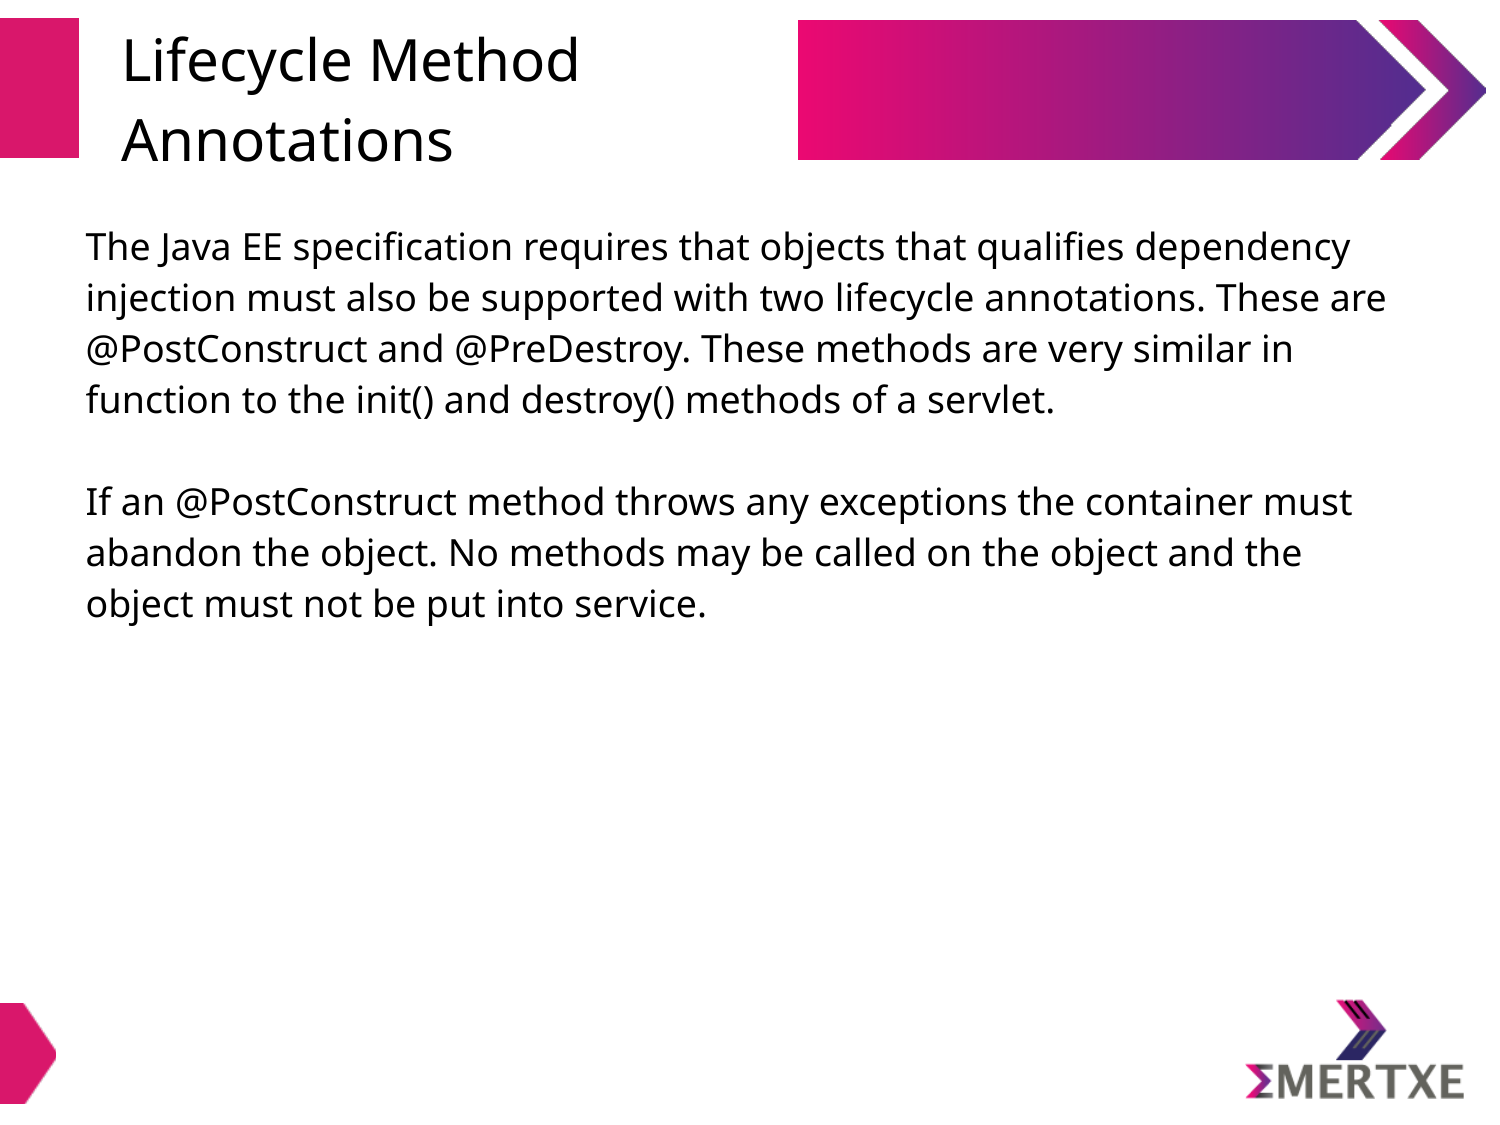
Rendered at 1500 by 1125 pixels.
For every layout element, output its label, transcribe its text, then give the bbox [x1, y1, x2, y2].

text_box The Java EE specification requires that objects that qualifies dependency injection must also be supported with two lifecycle annotations. These are @PostConstruct and @PreDestroy. These methods are very similar in function to the init() and destroy() methods of a servlet. If an @PostConstruct method throws any exceptions the container must abandon the object. No methods may be called on the object and the object must not be put into service. [70, 212, 1406, 624]
picture [1245, 996, 1465, 1099]
text_box Lifecycle Method Annotations [106, 12, 756, 164]
picture [798, 20, 1486, 160]
